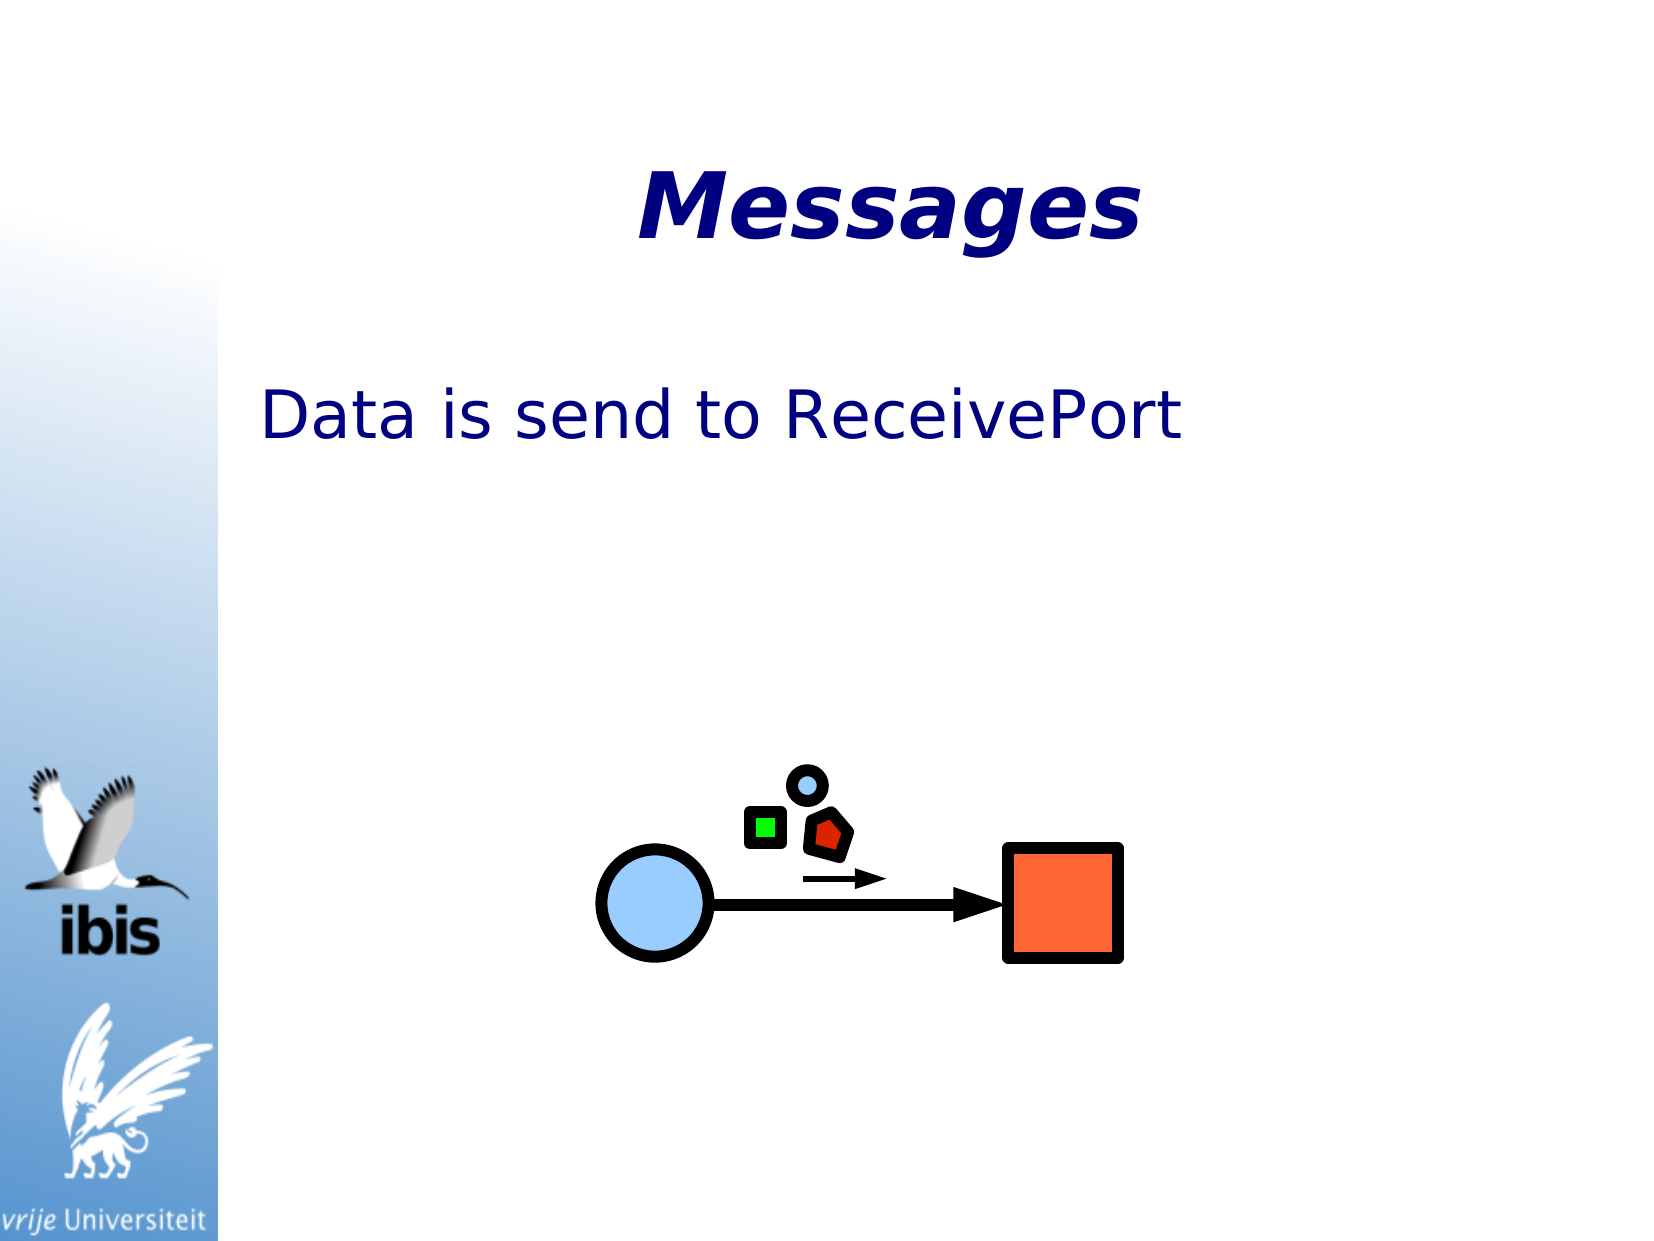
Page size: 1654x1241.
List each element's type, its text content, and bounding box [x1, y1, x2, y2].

text_box [791, 770, 823, 802]
title Messages [248, 102, 1534, 310]
list Data is send to ReceivePort [241, 376, 1654, 1158]
picture [0, 0, 218, 1241]
text_box [1008, 848, 1118, 958]
text_box [749, 812, 781, 844]
text_box [808, 812, 849, 858]
text_box [601, 849, 709, 957]
